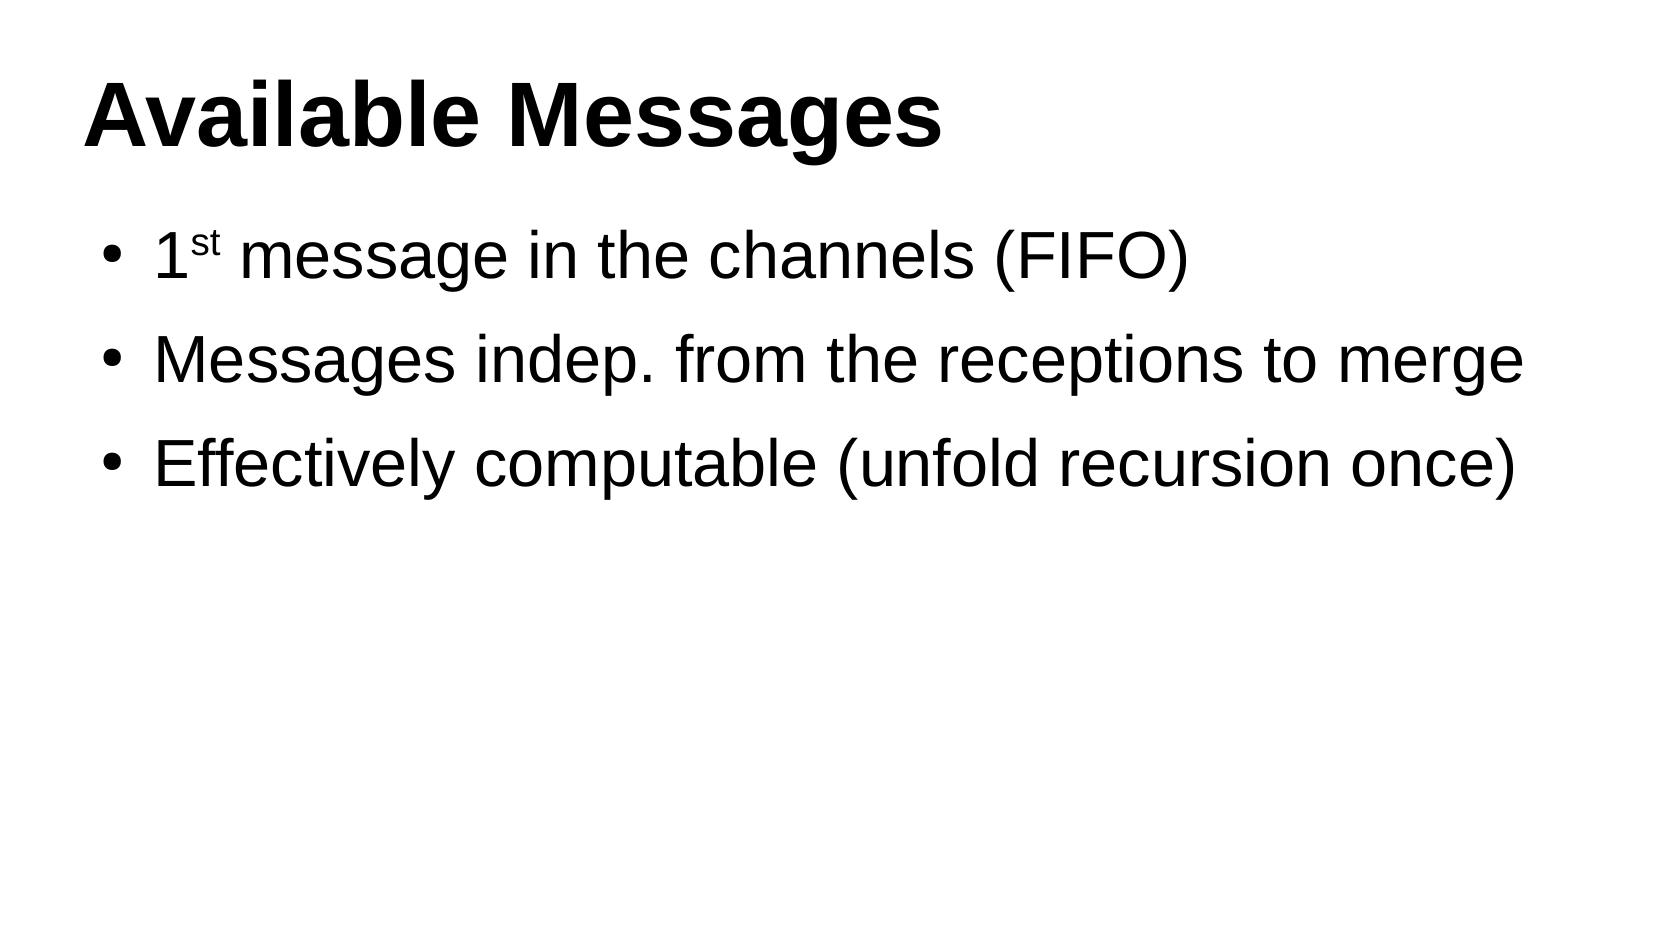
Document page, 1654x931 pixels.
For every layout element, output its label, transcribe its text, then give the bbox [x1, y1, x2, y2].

list 1st message in the channels (FIFO) Messages indep. from the receptions to merge Effectively computable (unfold recursion once) [82, 217, 1571, 758]
title Available Messages [82, 37, 1571, 193]
